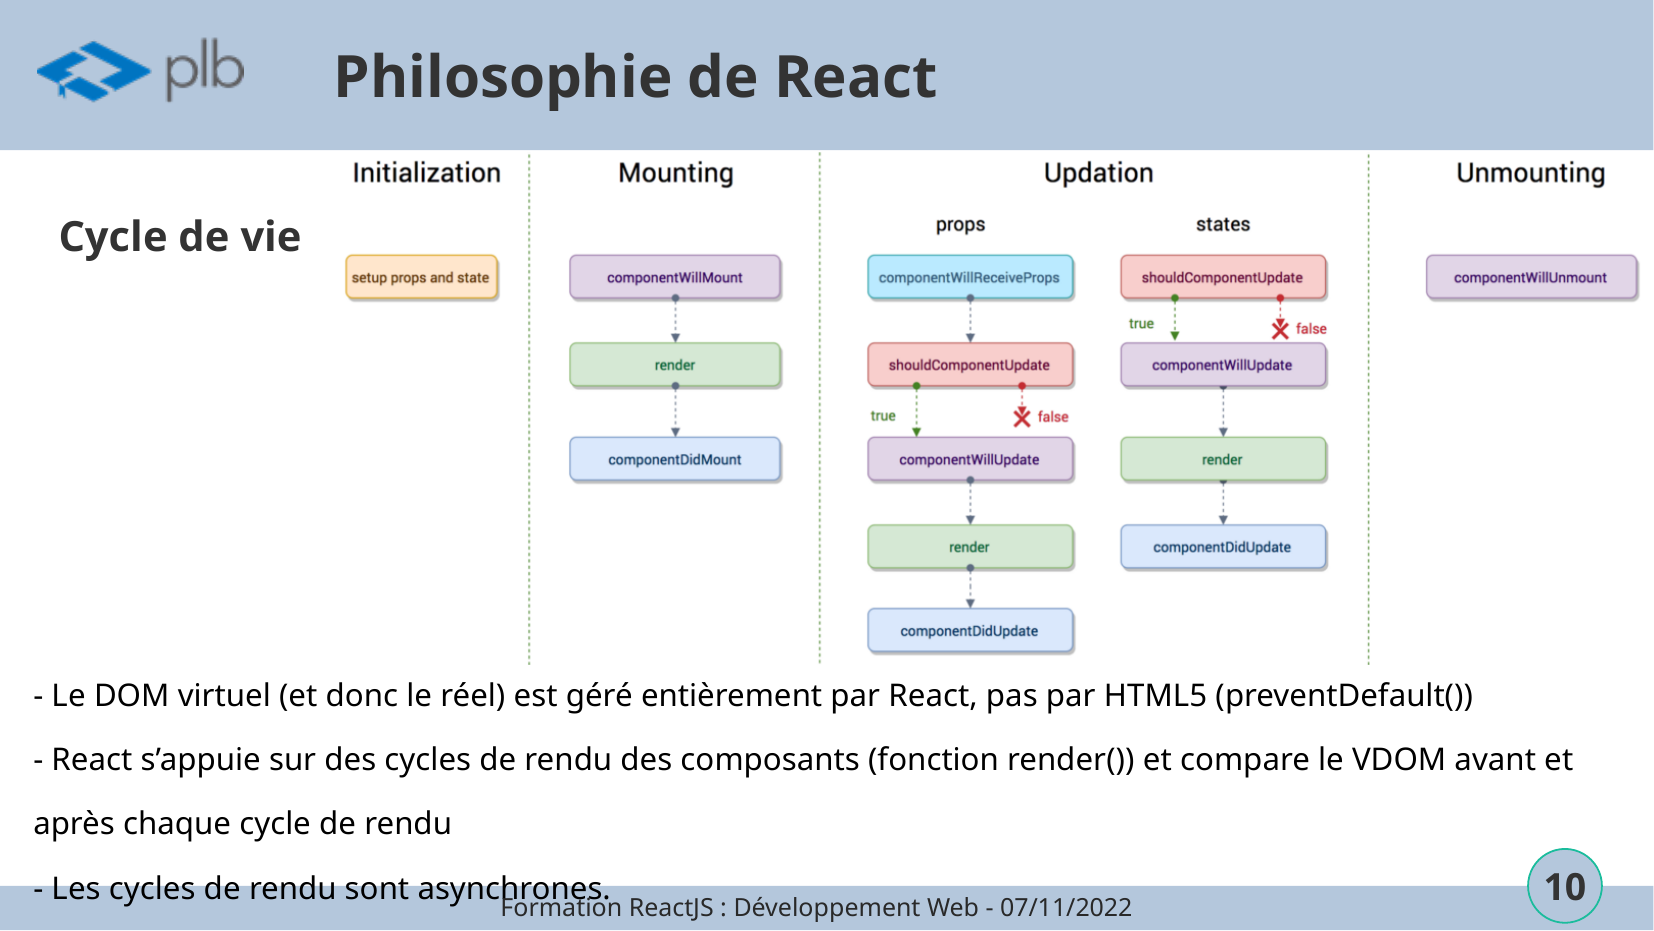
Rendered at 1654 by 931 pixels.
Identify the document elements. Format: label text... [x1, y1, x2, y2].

picture [326, 152, 1643, 665]
text_box Cycle de vie [58, 150, 1595, 454]
title Philosophie de React [333, 0, 1613, 151]
text_box Formation ReactJS : Développement Web - 07/11/2022 [461, 888, 1173, 926]
text_box - Le DOM virtuel (et donc le réel) est géré entièrement par React, pas par HTML5 (preventDefault()) - React s’appuie sur des cycles de rendu des composants (fonction render()) et compare le VDOM avant et après chaque cycle de rendu - Les cycles de rendu sont asynchrones. [18, 672, 1613, 845]
picture [37, 33, 244, 113]
